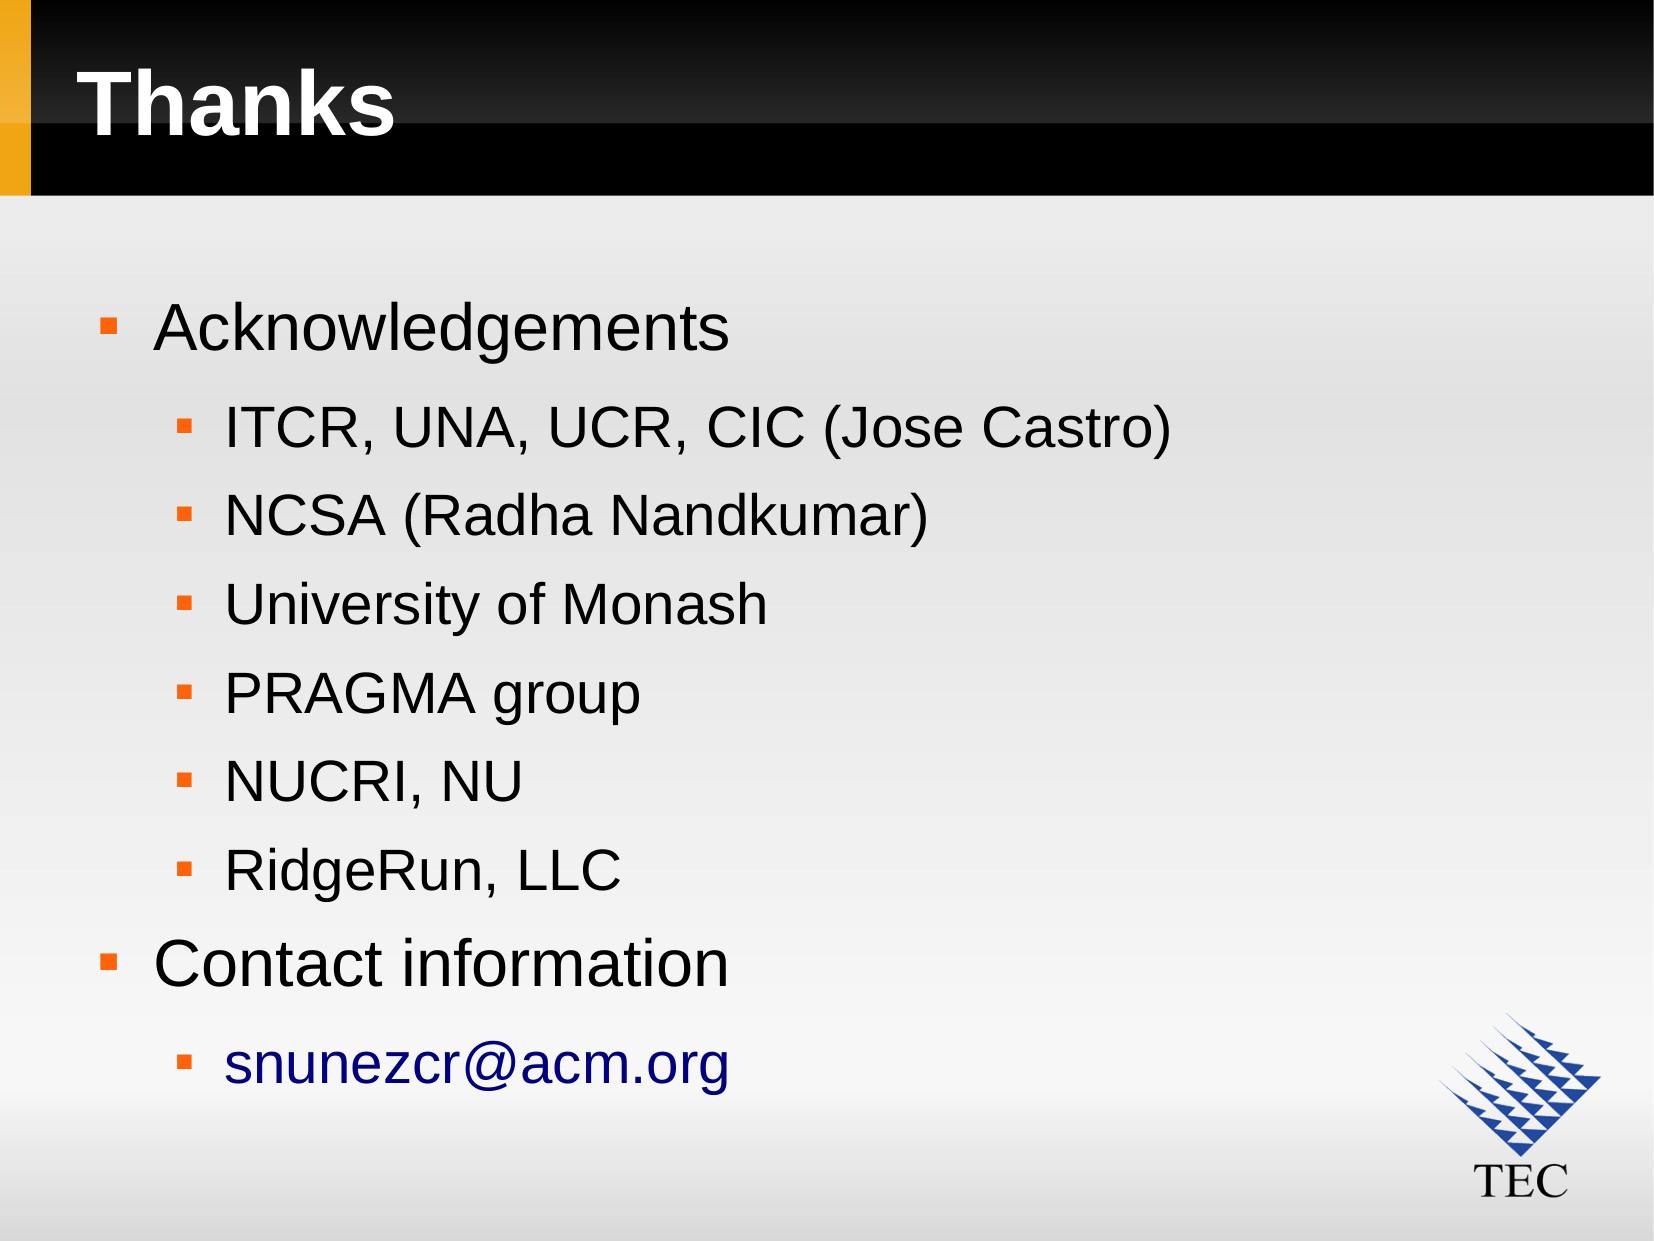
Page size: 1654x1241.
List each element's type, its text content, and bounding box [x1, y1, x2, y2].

picture [0, 0, 1654, 1241]
title Thanks [76, 7, 1565, 200]
list Acknowledgements ITCR, UNA, UCR, CIC (Jose Castro) NCSA (Radha Nandkumar) University of Monash PRAGMA group NUCRI, NU RidgeRun, LLC Contact information snunezcr@acm.org [82, 290, 1571, 1096]
